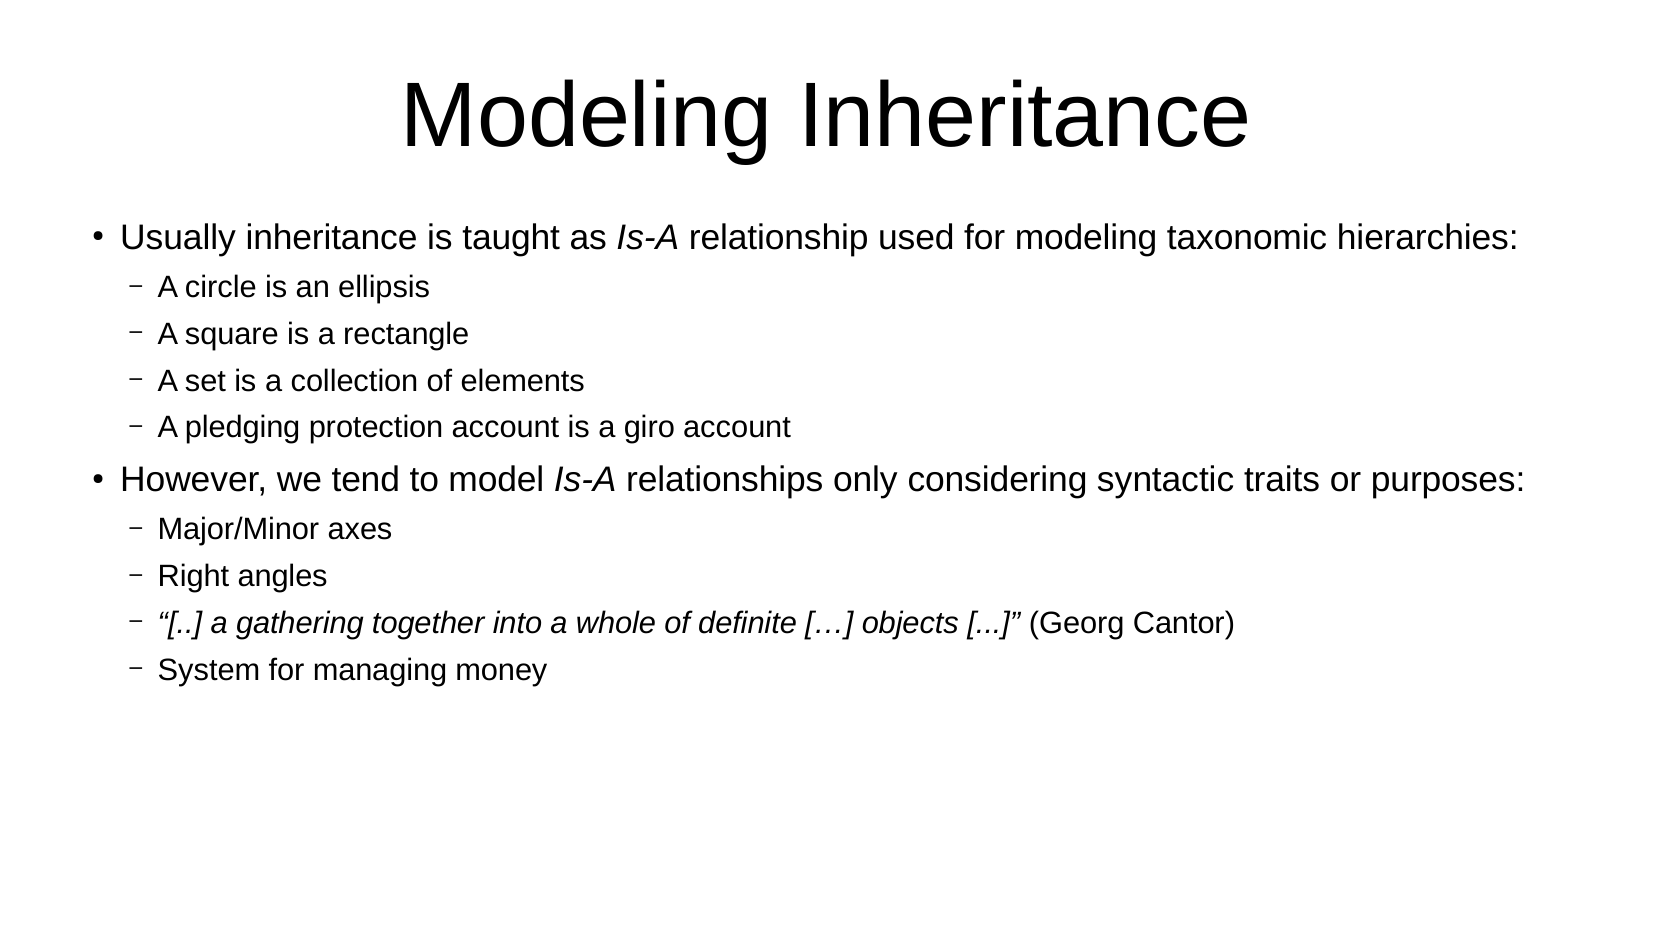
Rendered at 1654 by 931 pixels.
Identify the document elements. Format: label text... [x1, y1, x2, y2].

list Usually inheritance is taught as Is-A relationship used for modeling taxonomic hierarchies: A circle is an ellipsis A square is a rectangle A set is a collection of elements A pledging protection account is a giro account However, we tend to model Is-A relationships only considering syntactic traits or purposes: Major/Minor axes Right angles “[..] a gathering together into a whole of definite […] objects [...]” (Georg Cantor) System for managing money [82, 217, 1571, 758]
title Modeling Inheritance [82, 37, 1571, 193]
